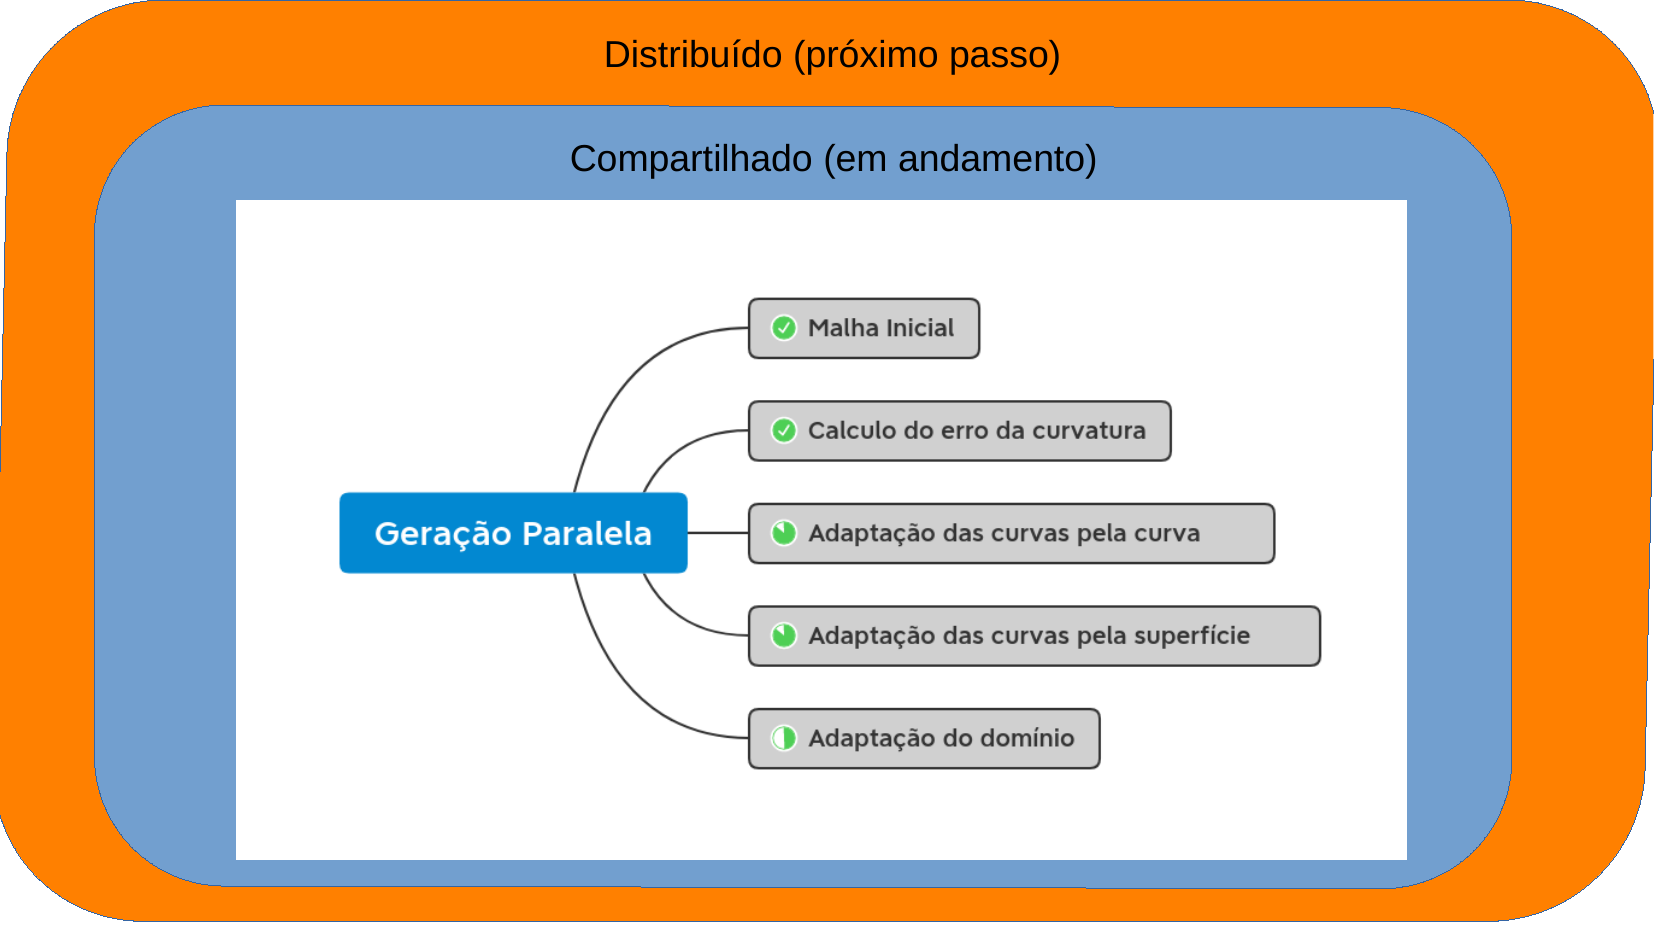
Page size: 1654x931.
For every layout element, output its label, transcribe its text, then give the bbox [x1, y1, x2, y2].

picture [236, 200, 1407, 860]
text_box [0, 0, 1654, 922]
text_box Compartilhado (em andamento) [555, 129, 1300, 200]
text_box Distribuído (próximo passo) [578, 25, 1264, 125]
